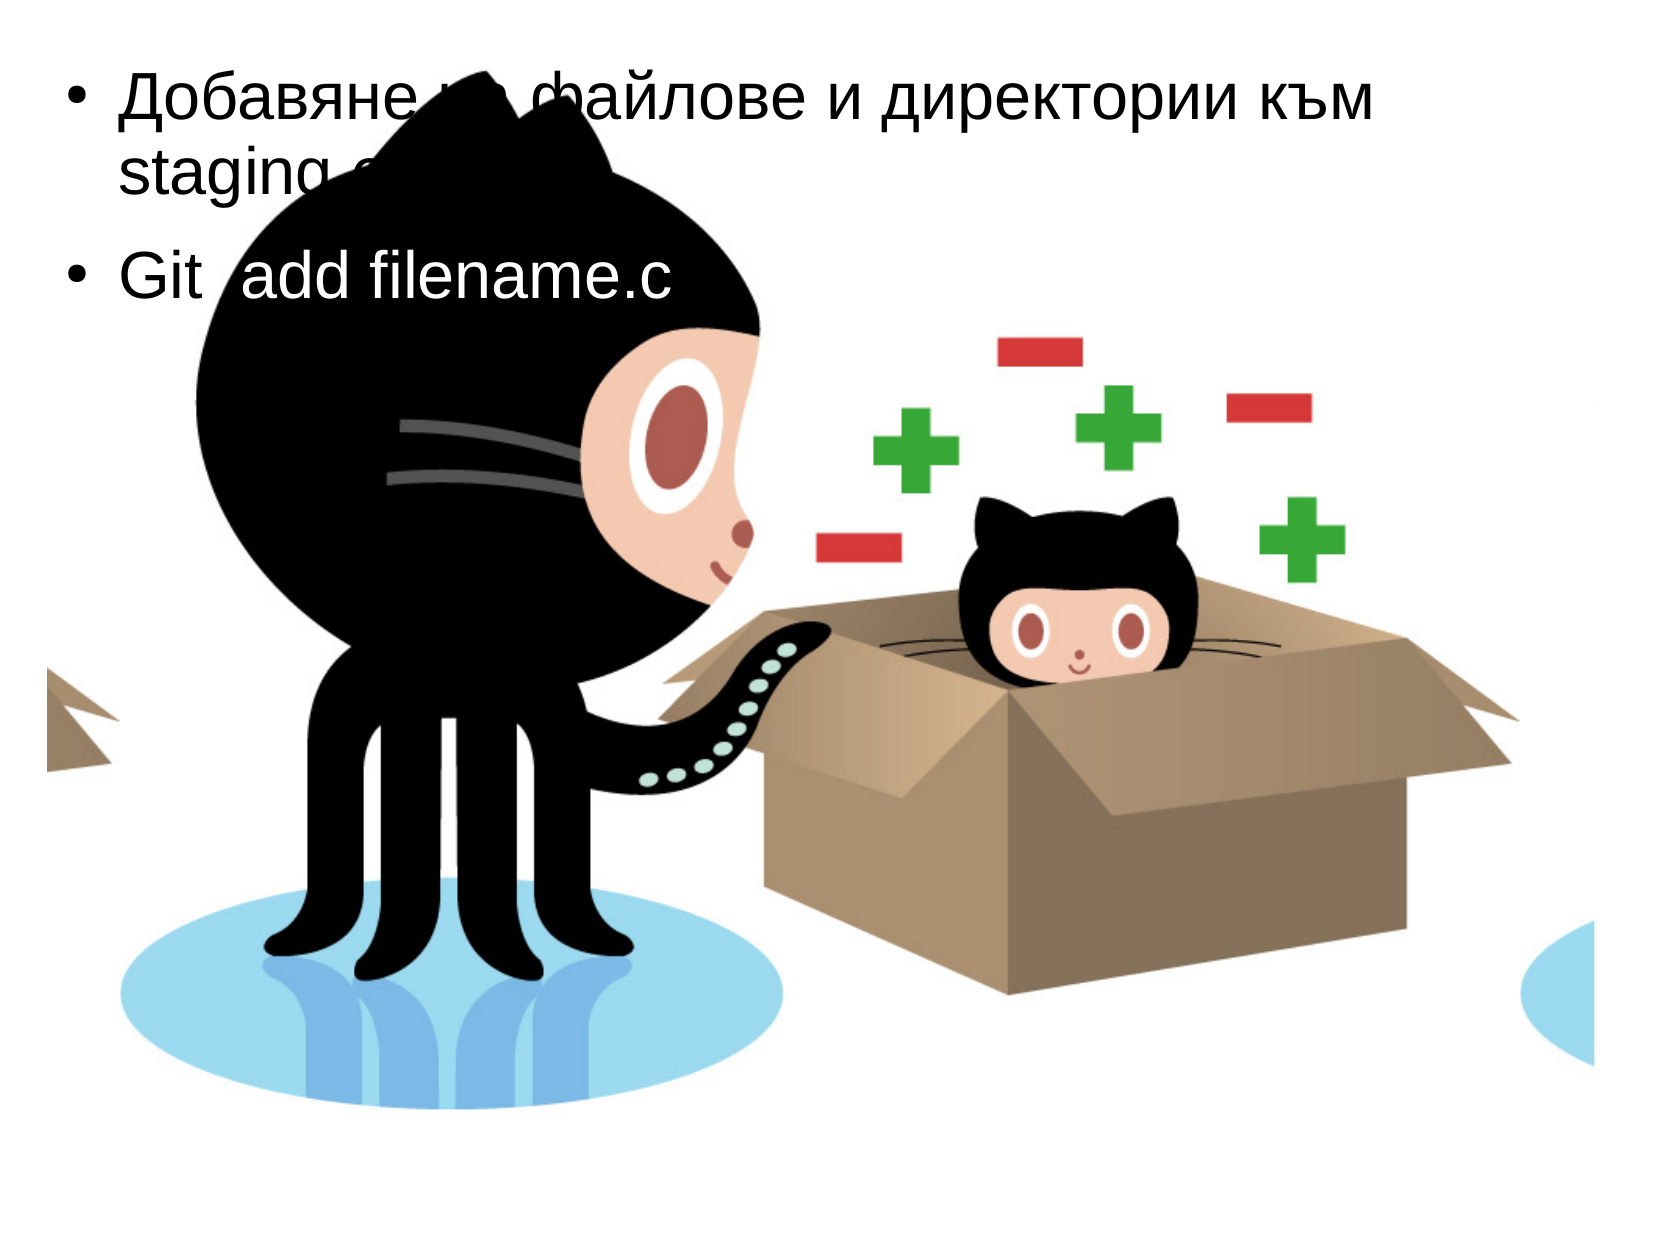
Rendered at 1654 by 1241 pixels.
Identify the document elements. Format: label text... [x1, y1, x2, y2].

list Добавяне на файлове и директории към staging eтапа: Git add filename.c [47, 59, 1595, 1123]
